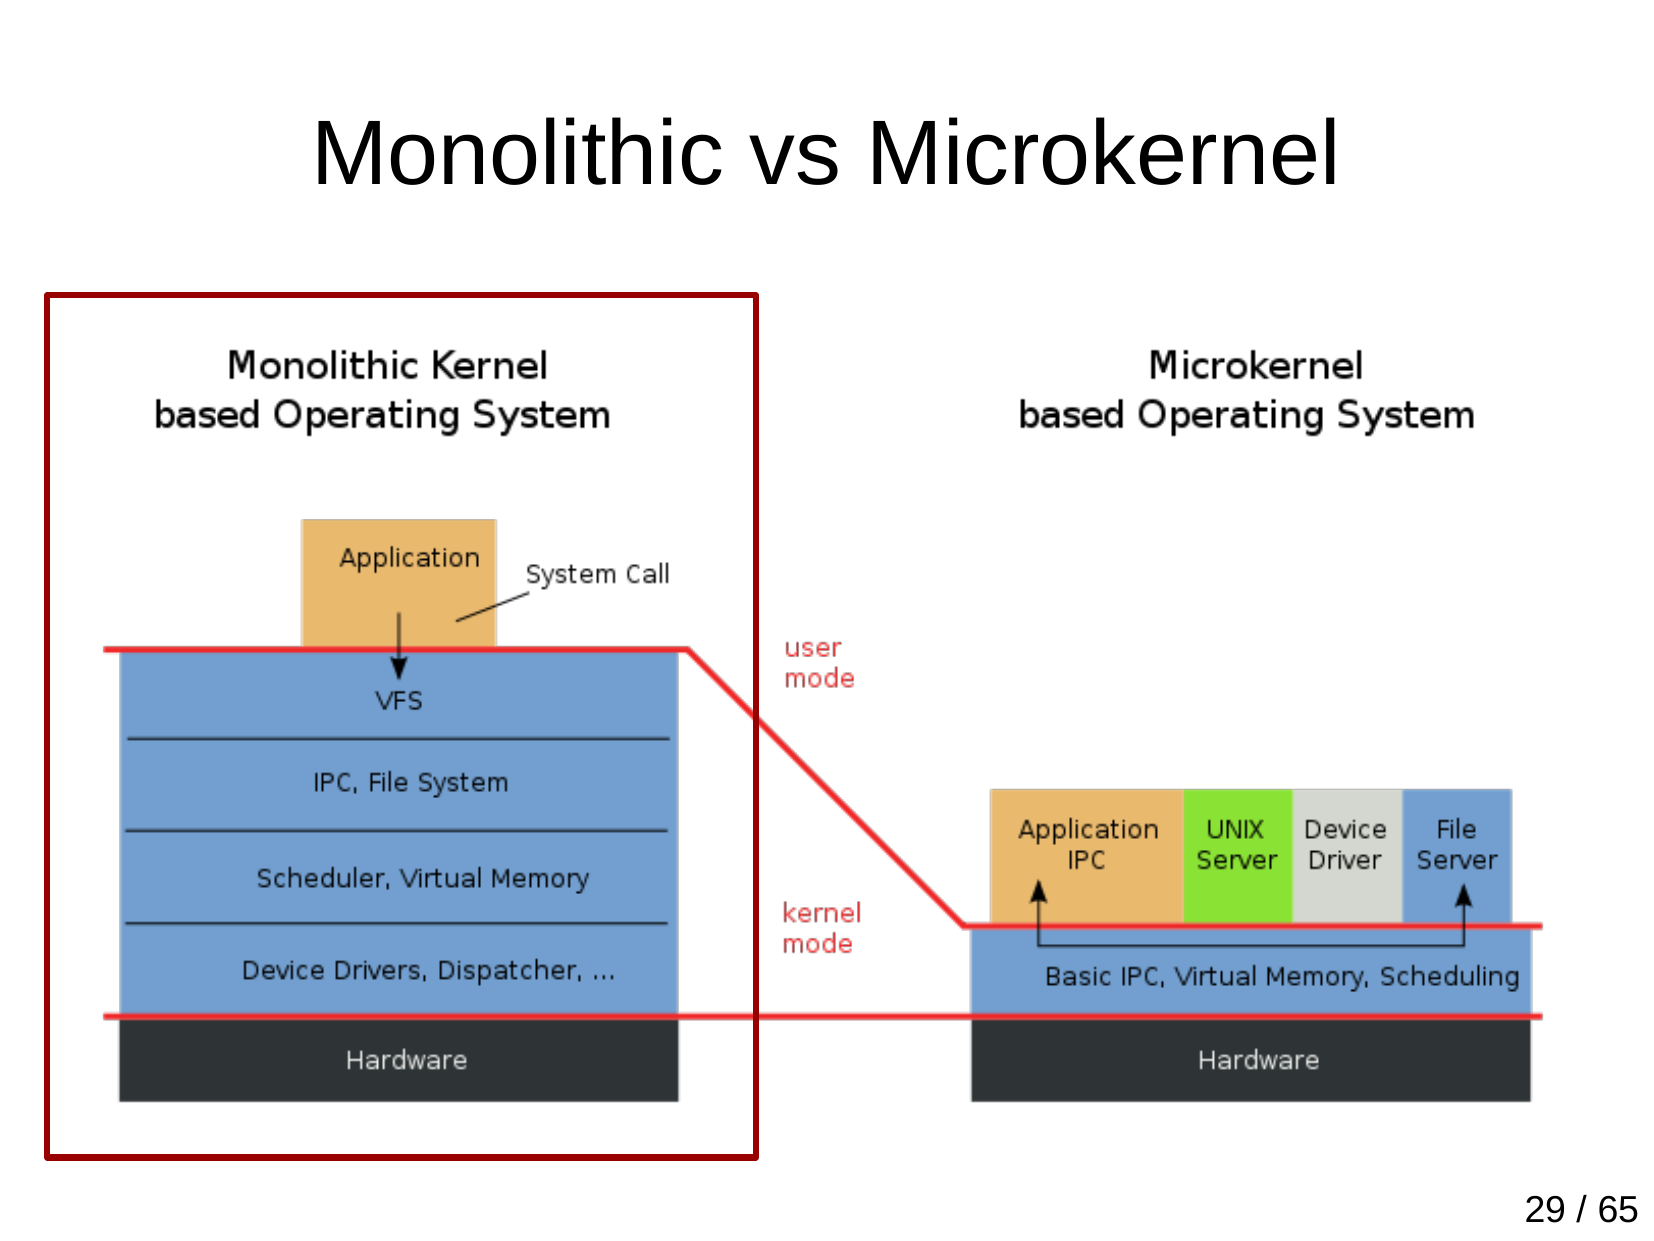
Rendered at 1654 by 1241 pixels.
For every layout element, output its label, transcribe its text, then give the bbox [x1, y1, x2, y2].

picture [759, 318, 1588, 1135]
text_box <number> / 65 [1380, 1181, 1654, 1238]
picture [59, 318, 753, 1135]
title Monolithic vs Microkernel [82, 49, 1571, 257]
